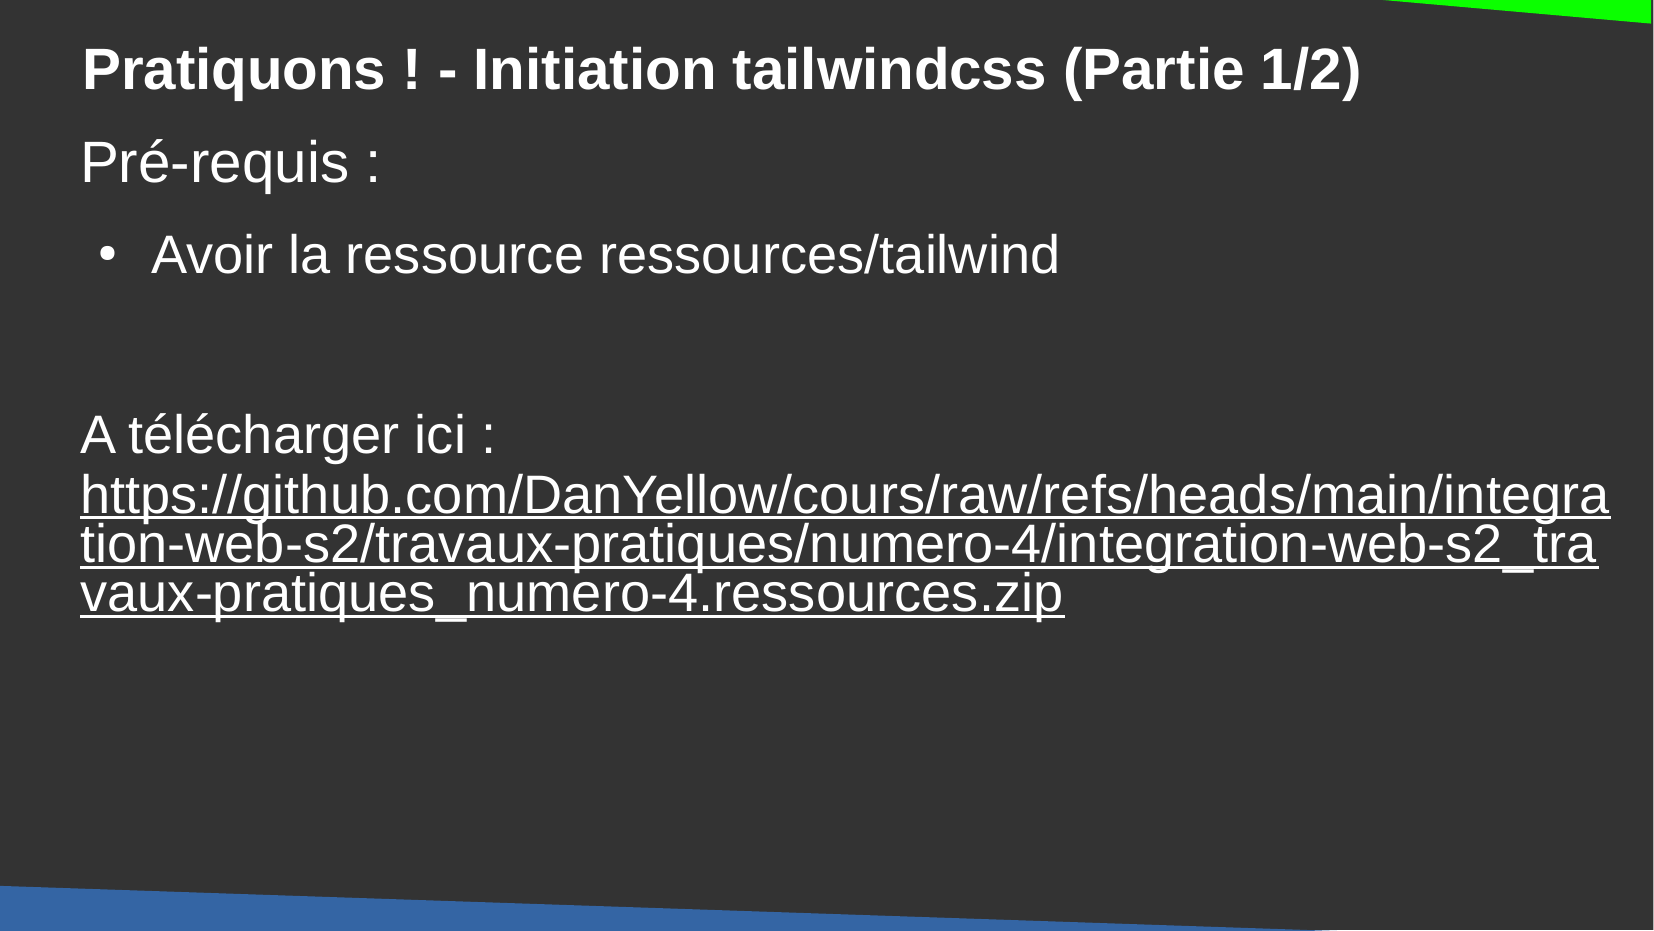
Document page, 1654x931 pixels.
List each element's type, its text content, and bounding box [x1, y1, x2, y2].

title Pratiquons ! - Initiation tailwindcss (Partie 1/2) [82, 37, 1571, 114]
text_box [0, 885, 1337, 931]
list Pré-requis : Avoir la ressource ressources/tailwind A télécharger ici : https://github.com/DanYellow/cours/raw/refs/heads/main/integration-web-s2/travaux-pratiques/numero-4/integration-web-s2_travaux-pratiques_numero-4.ressources.zip [80, 129, 1620, 715]
text_box [1383, 0, 1652, 24]
